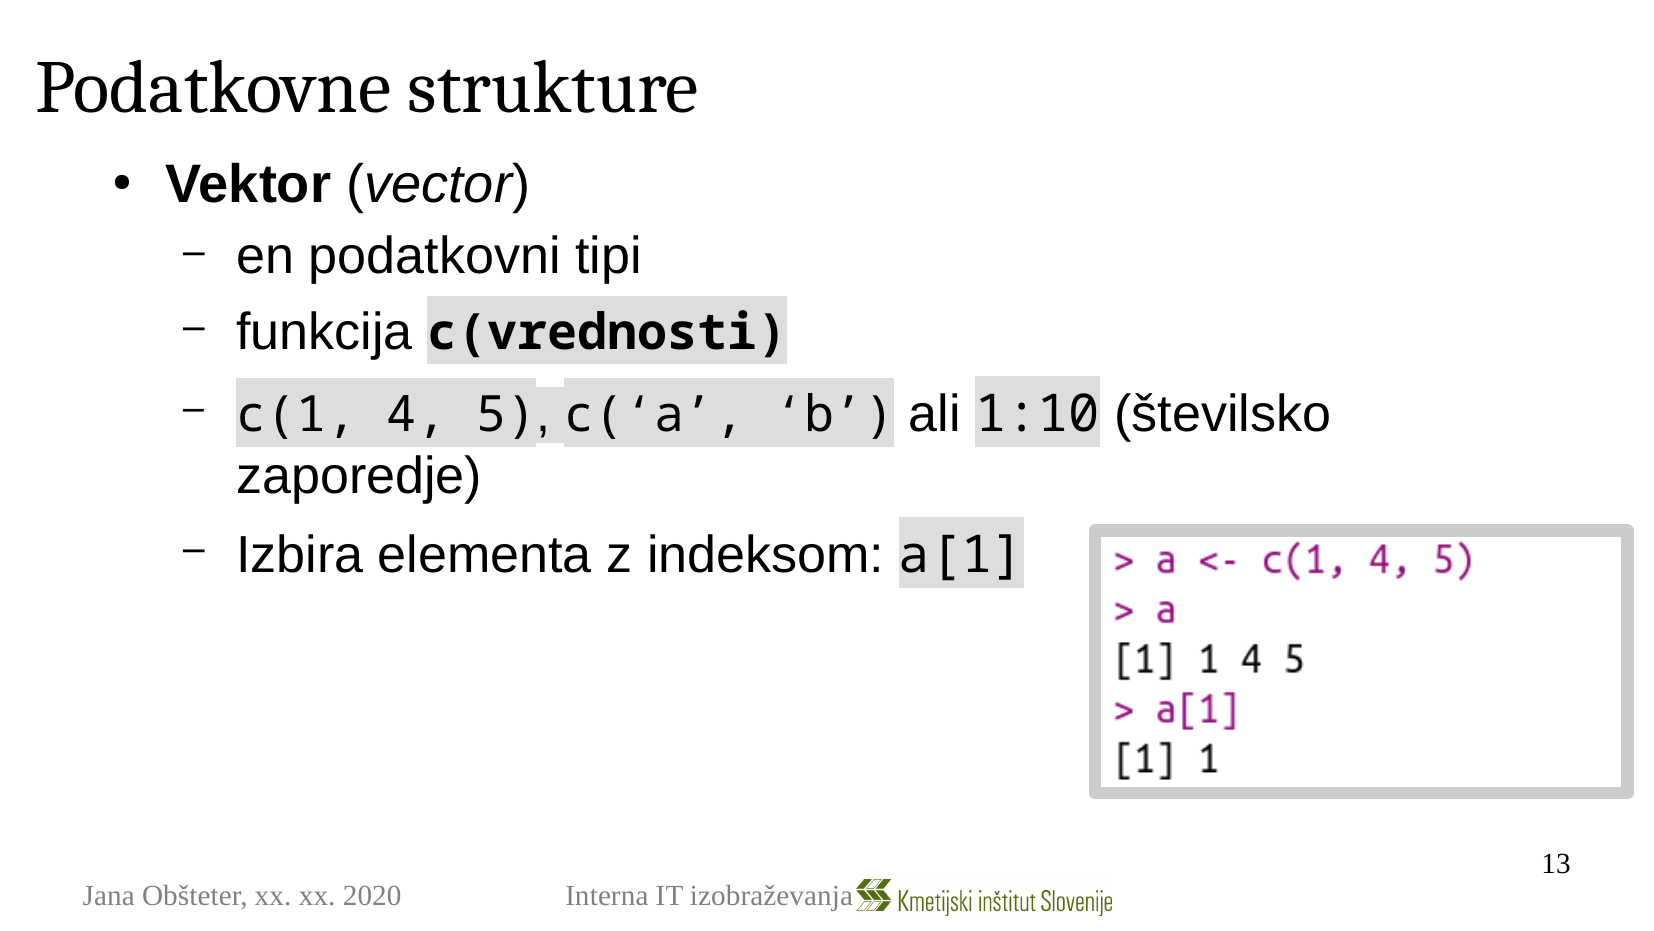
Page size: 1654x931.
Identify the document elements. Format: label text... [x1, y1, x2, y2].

list Vektor (vector) en podatkovni tipi funkcija c(vrednosti) c(1, 4, 5), c(‘a’, ‘b’) ali 1:10 (številsko zaporedje) Izbira elementa z indeksom: a[1] [94, 153, 1583, 758]
picture [856, 879, 1112, 916]
picture [1101, 536, 1622, 787]
title Podatkovne strukture [35, 21, 1524, 154]
